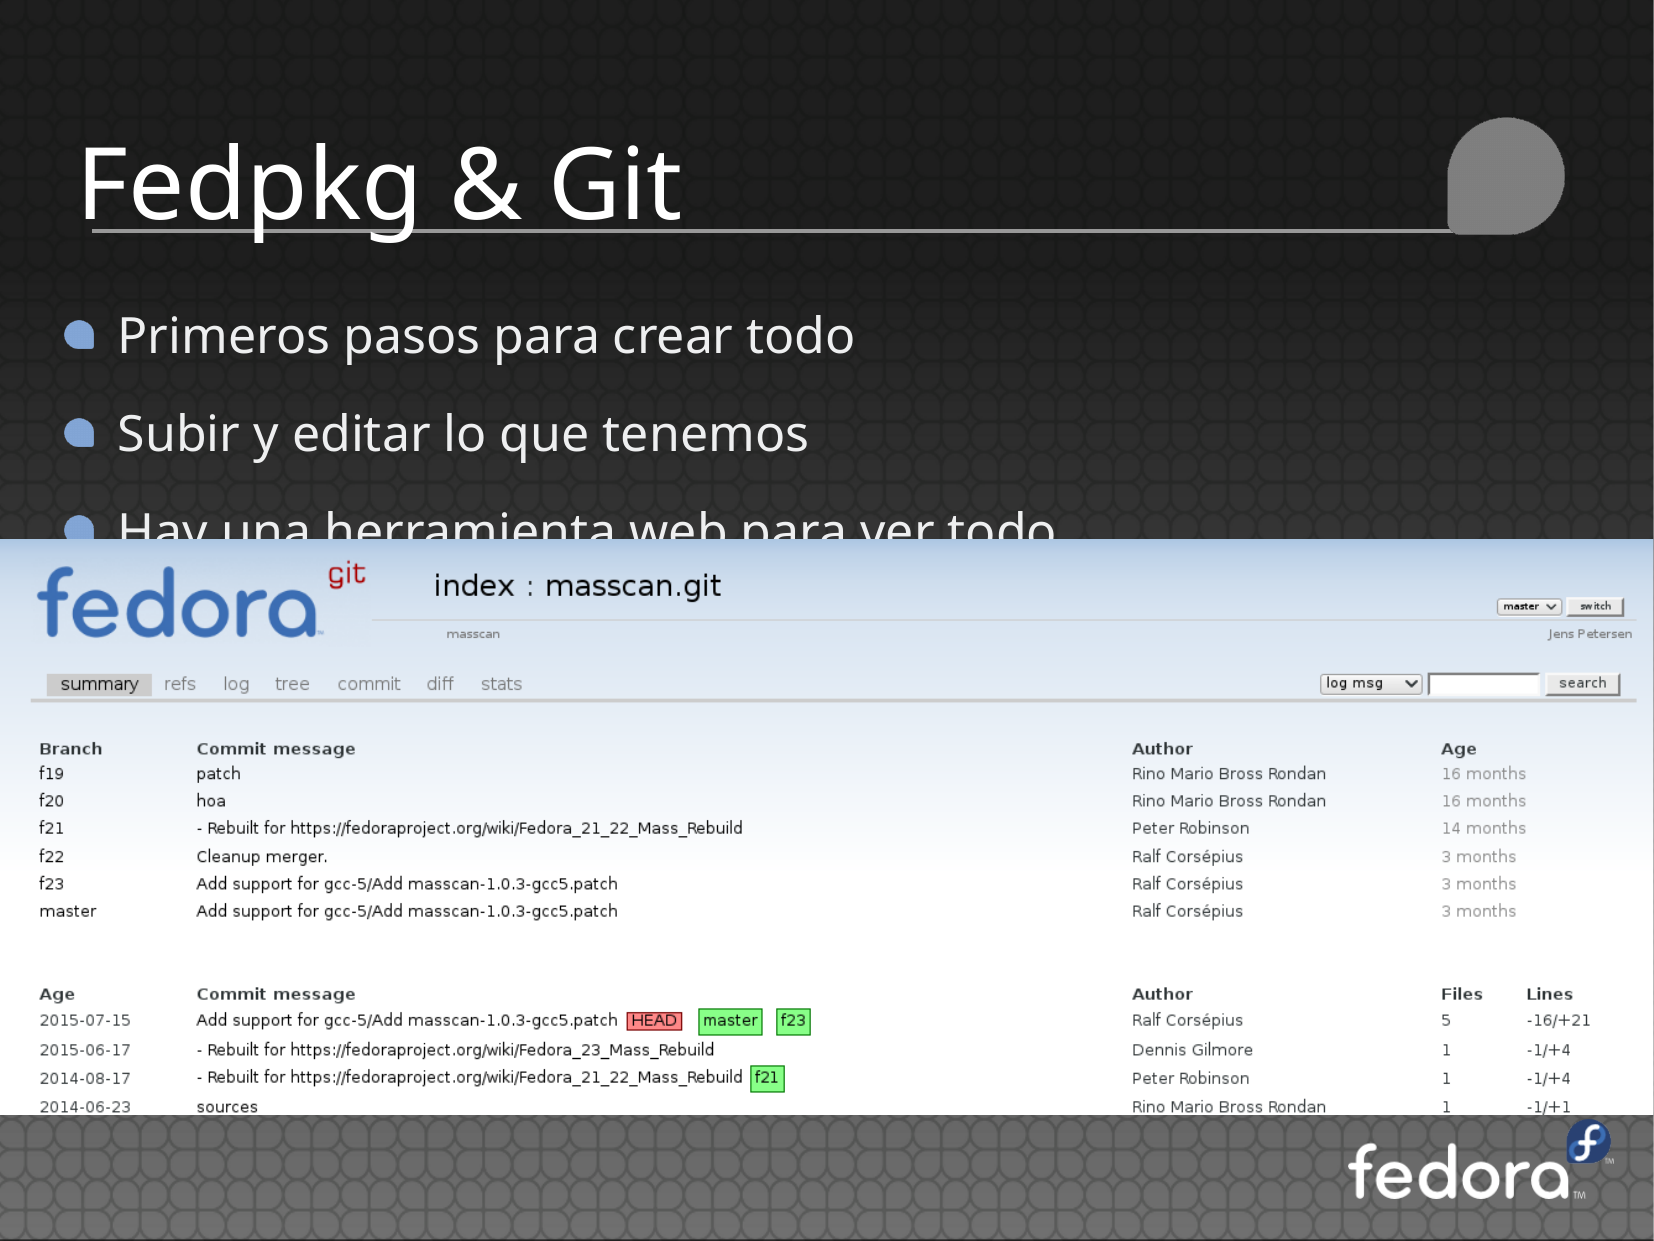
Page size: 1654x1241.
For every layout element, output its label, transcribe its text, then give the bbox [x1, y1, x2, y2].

title Fedpkg & Git [76, 112, 1566, 249]
picture [0, 0, 1654, 1241]
list Primeros pasos para crear todo Subir y editar lo que tenemos Hay una herramienta web para ver todo [46, 300, 1536, 539]
